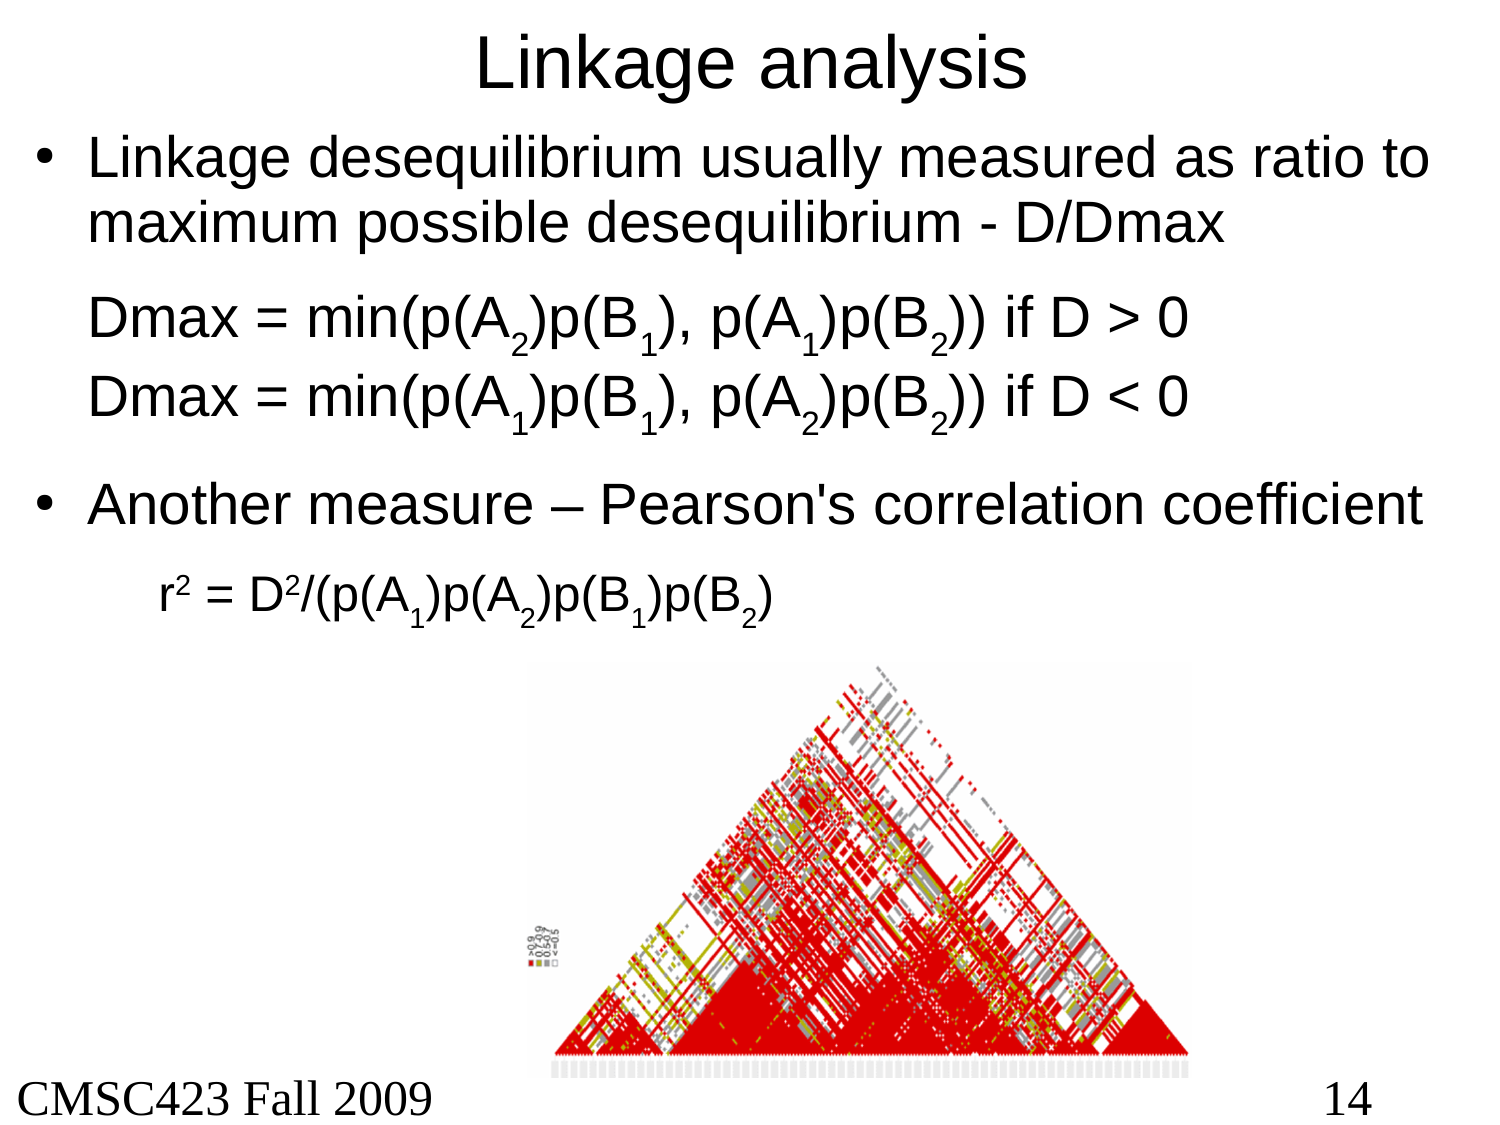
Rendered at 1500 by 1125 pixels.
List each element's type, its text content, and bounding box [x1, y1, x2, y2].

title Linkage analysis [19, 9, 1485, 116]
list Linkage desequilibrium usually measured as ratio to maximum possible desequilibrium - D/Dmax Dmax = min(p(A2)p(B1), p(A1)p(B2)) if D > 0 Dmax = min(p(A1)p(B1), p(A2)p(B2)) if D < 0 Another measure – Pearson's correlation coefficient r2 = D2/(p(A1)p(A2)p(B1)p(B2) [16, 124, 1485, 1072]
picture [522, 661, 1192, 1078]
